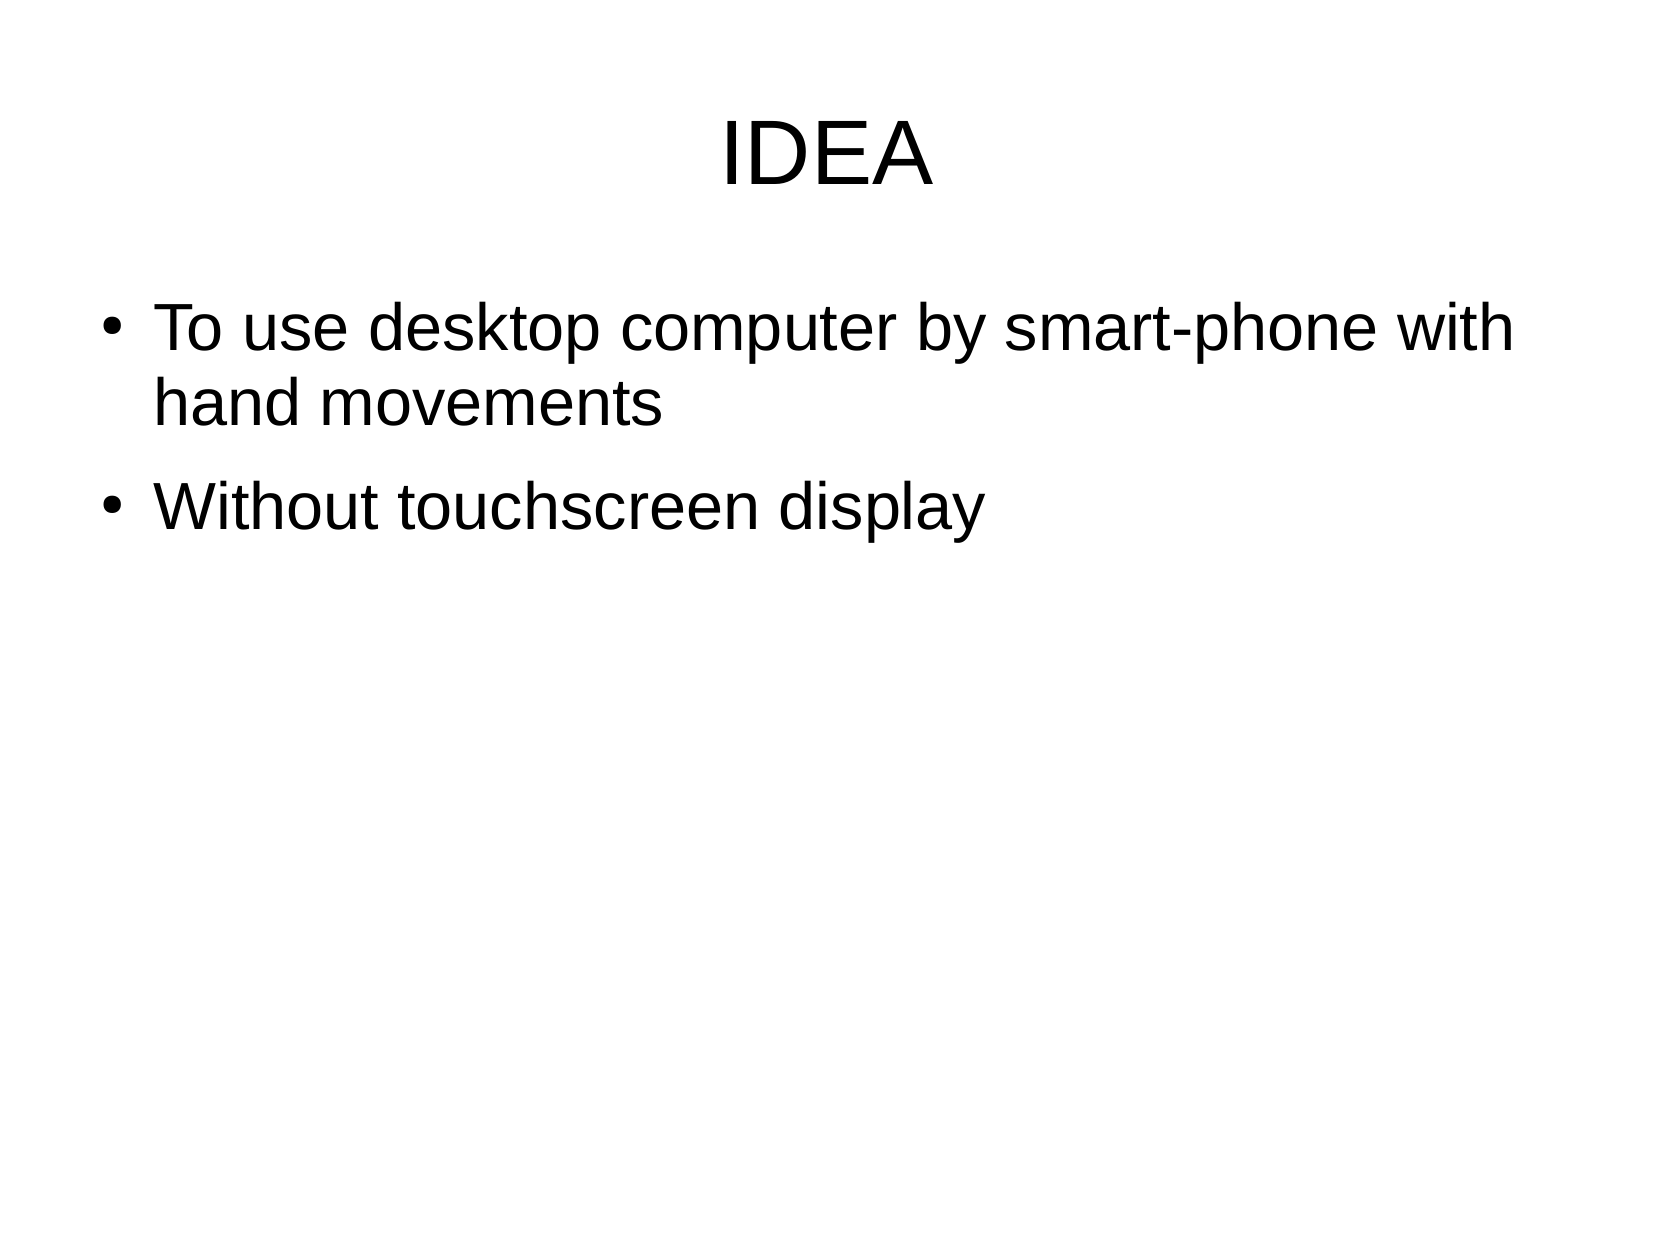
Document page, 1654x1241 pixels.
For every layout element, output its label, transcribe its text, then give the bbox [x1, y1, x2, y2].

list To use desktop computer by smart-phone with hand movements Without touchscreen display [82, 290, 1538, 1010]
title IDEA [82, 49, 1571, 257]
